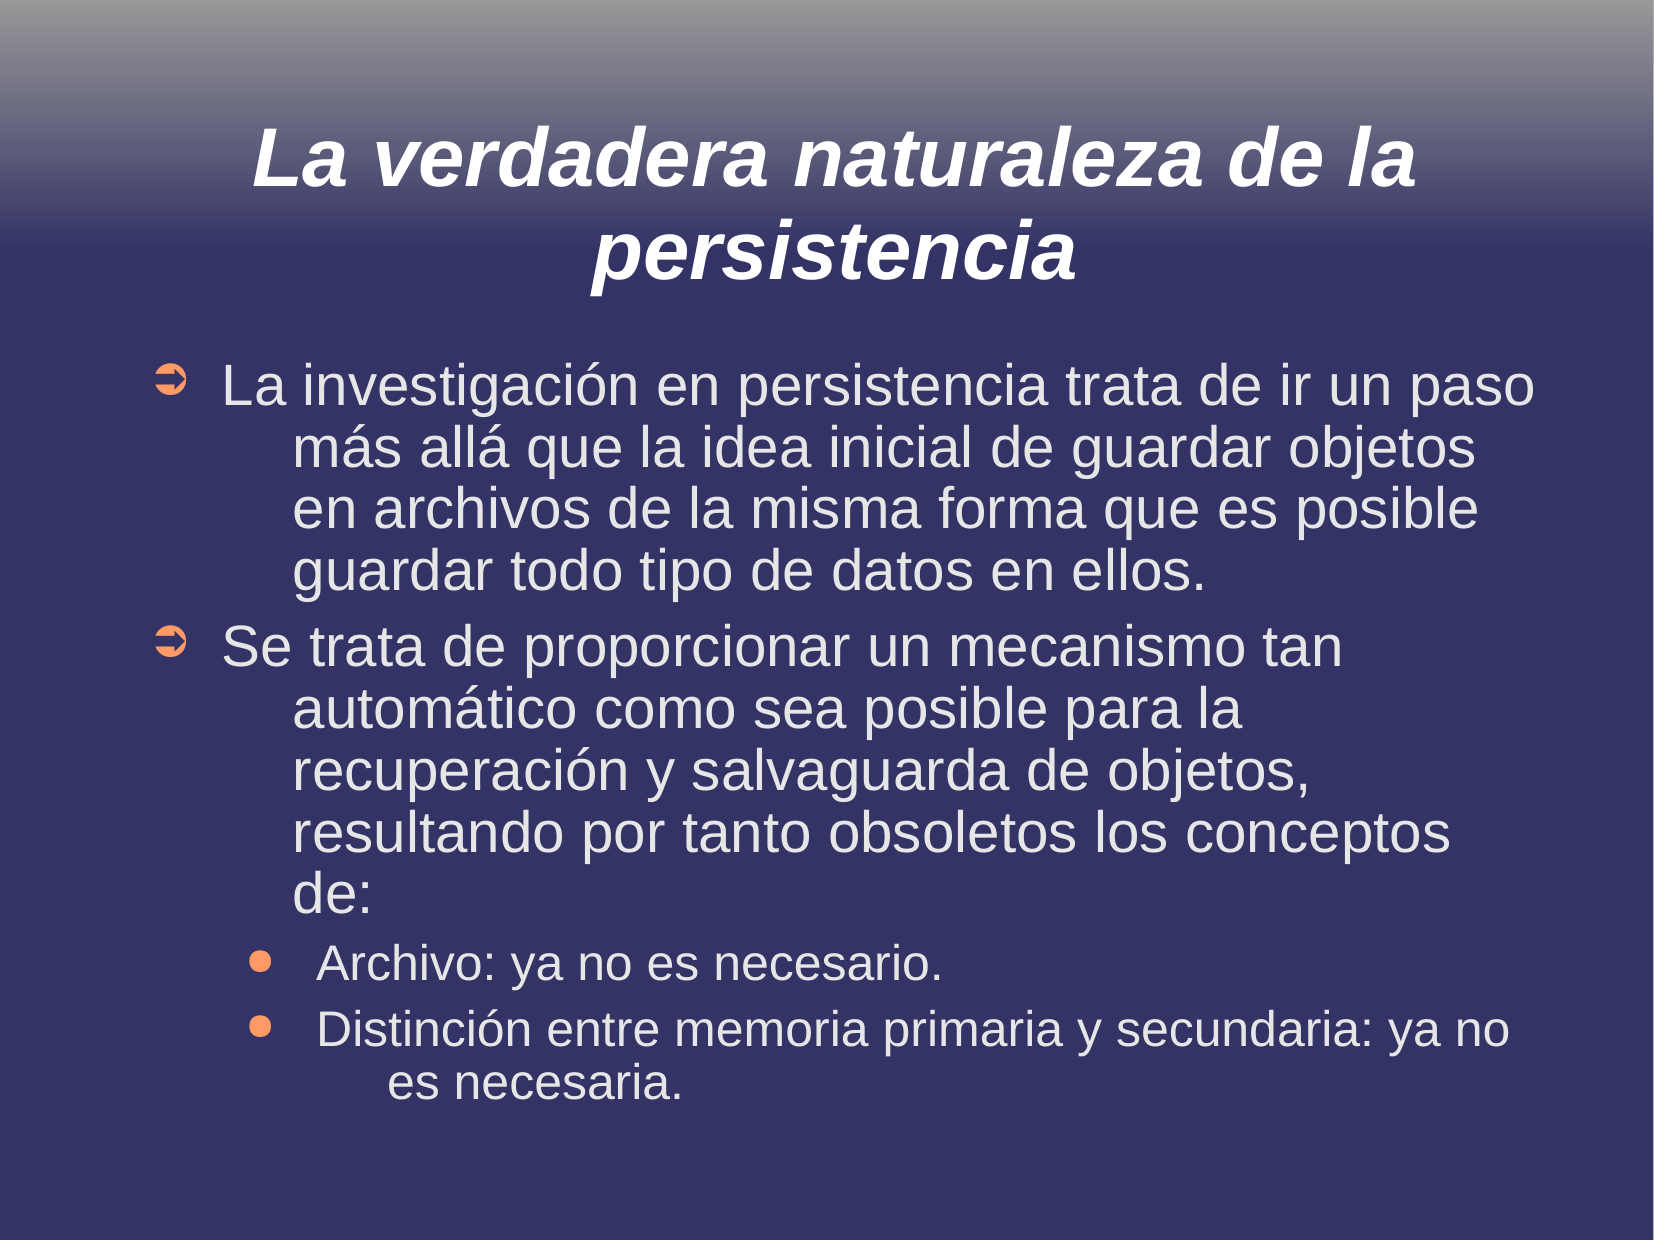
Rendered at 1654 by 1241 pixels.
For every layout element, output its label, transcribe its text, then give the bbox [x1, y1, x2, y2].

title La verdadera naturaleza de la persistencia [112, 92, 1559, 316]
list La investigación en persistencia trata de ir un paso más allá que la idea inicial de guardar objetos en archivos de la misma forma que es posible guardar todo tipo de datos en ellos. Se trata de proporcionar un mecanismo tan automático como sea posible para la recuperación y salvaguarda de objetos, resultando por tanto obsoletos los conceptos de: Archivo: ya no es necesario. Distinción entre memoria primaria y secundaria: ya no es necesaria. [112, 348, 1559, 1138]
